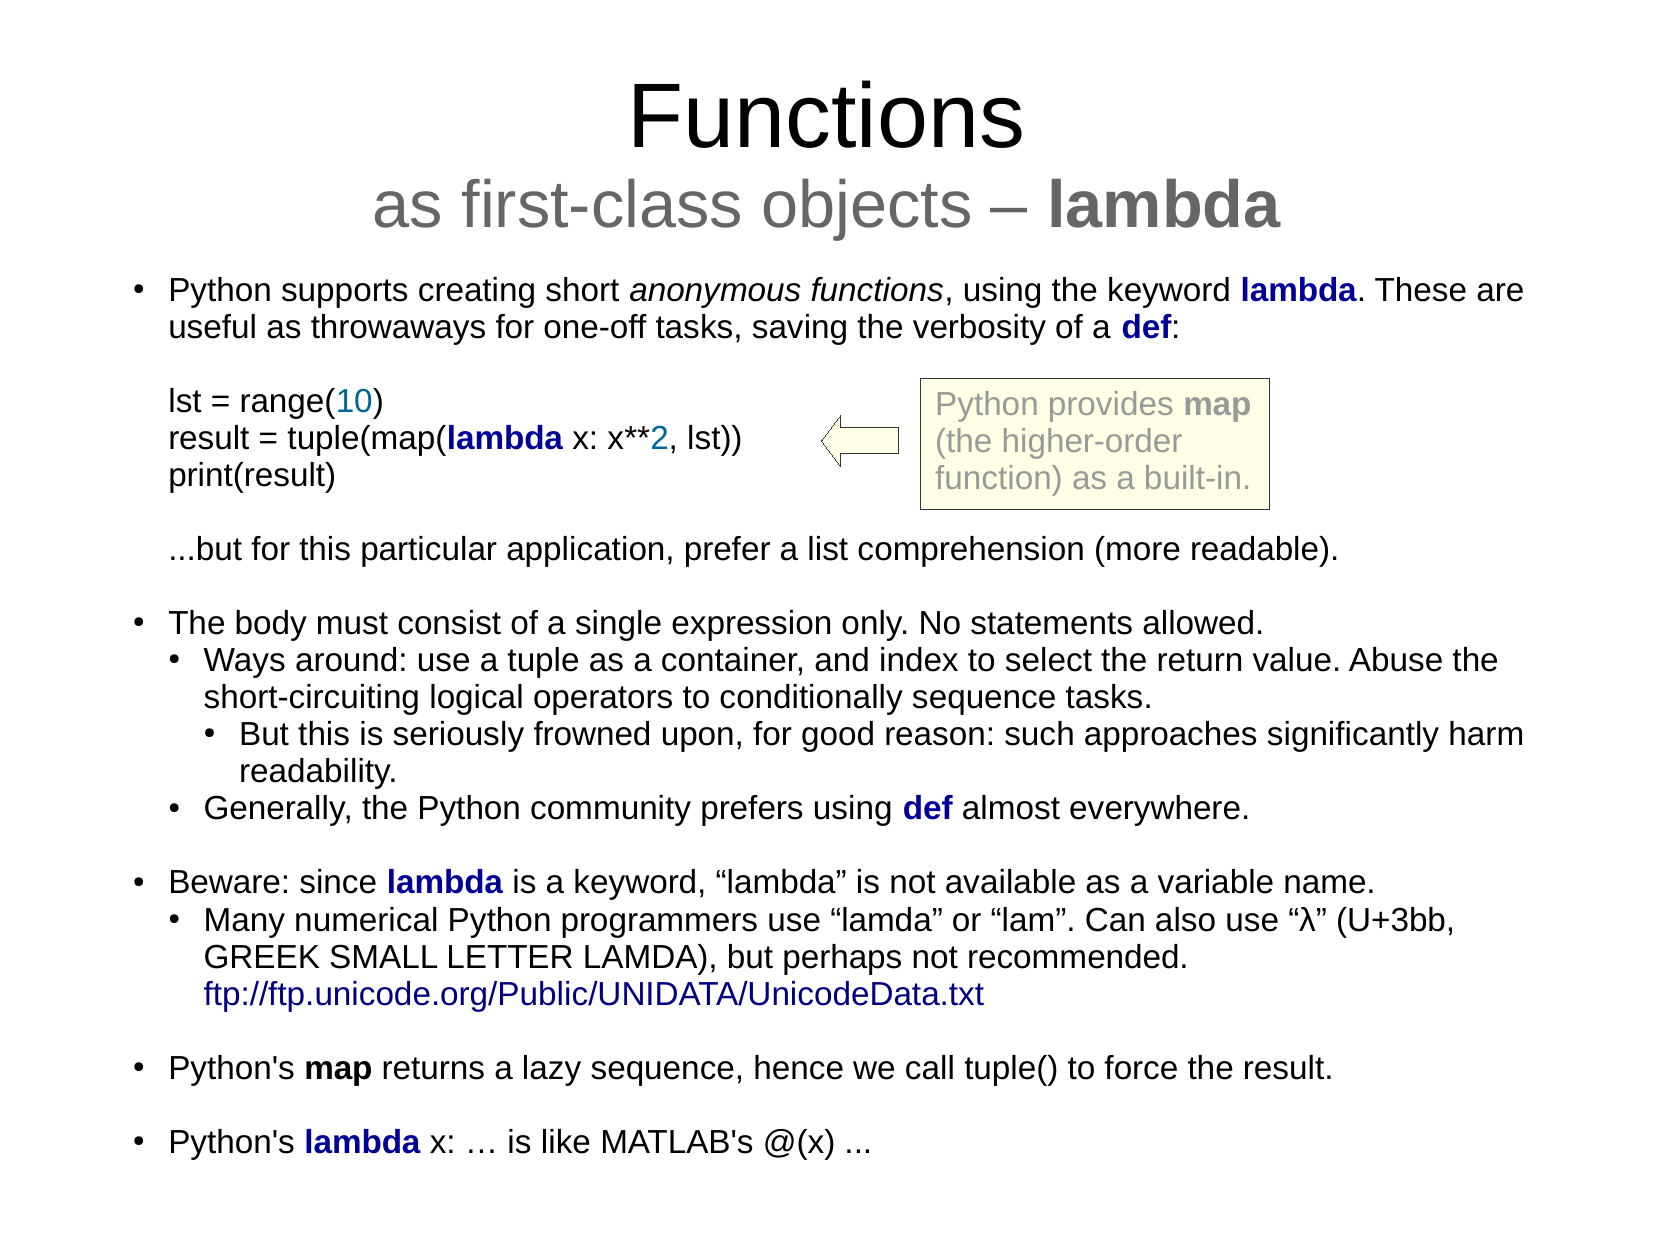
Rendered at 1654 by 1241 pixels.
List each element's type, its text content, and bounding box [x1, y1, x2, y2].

text_box Python provides map (the higher-order function) as a built-in. [920, 378, 1267, 506]
text_box [821, 415, 899, 467]
text_box Python supports creating short anonymous functions, using the keyword lambda. These are useful as throwaways for one-off tasks, saving the verbosity of a def: lst = range(10) result = tuple(map(lambda x: x**2, lst)) print(result) ...but for this particular application, prefer a list comprehension (more readable). The body must consist of a single expression only. No statements allowed. Ways around: use a tuple as a container, and index to select the return value. Abuse the short-circuiting logical operators to conditionally sequence tasks. But this is seriously frowned upon, for good reason: such approaches significantly harm readability. Generally, the Python community prefers using def almost everywhere. Beware: since lambda is a keyword, “lambda” is not available as a variable name. Many numerical Python programmers use “lamda” or “lam”. Can also use “λ” (U+3bb, GREEK SMALL LETTER LAMDA), but perhaps not recommended. ftp://ftp.unicode.org/Public/UNIDATA/UnicodeData.txt Python's map returns a lazy sequence, hence we call tuple() to force the result. Python's lambda x: … is like MATLAB's @(x) ... [82, 264, 1561, 1179]
text_box [920, 378, 1270, 510]
title Functions as first-class objects – lambda [82, 49, 1571, 257]
